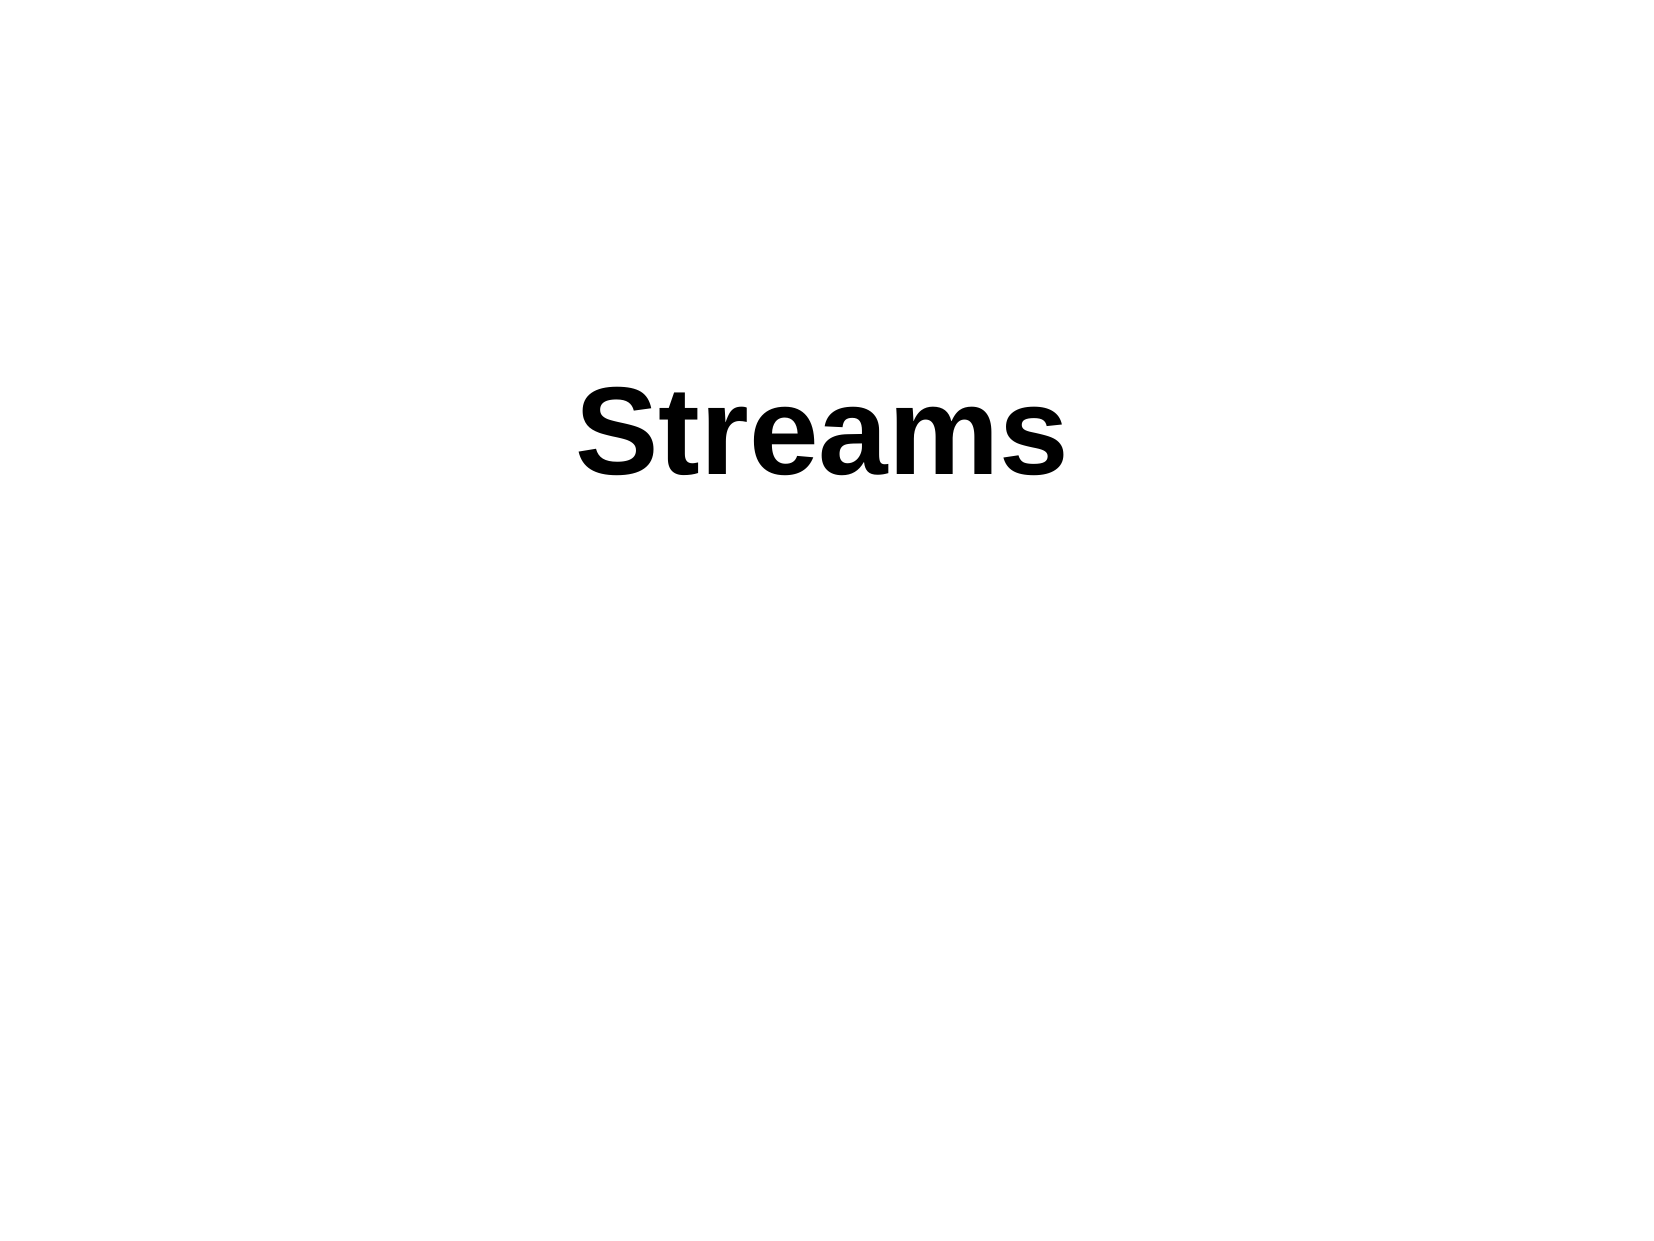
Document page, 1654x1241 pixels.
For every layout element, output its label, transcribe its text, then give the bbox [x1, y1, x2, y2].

text_box Streams [561, 354, 1085, 509]
